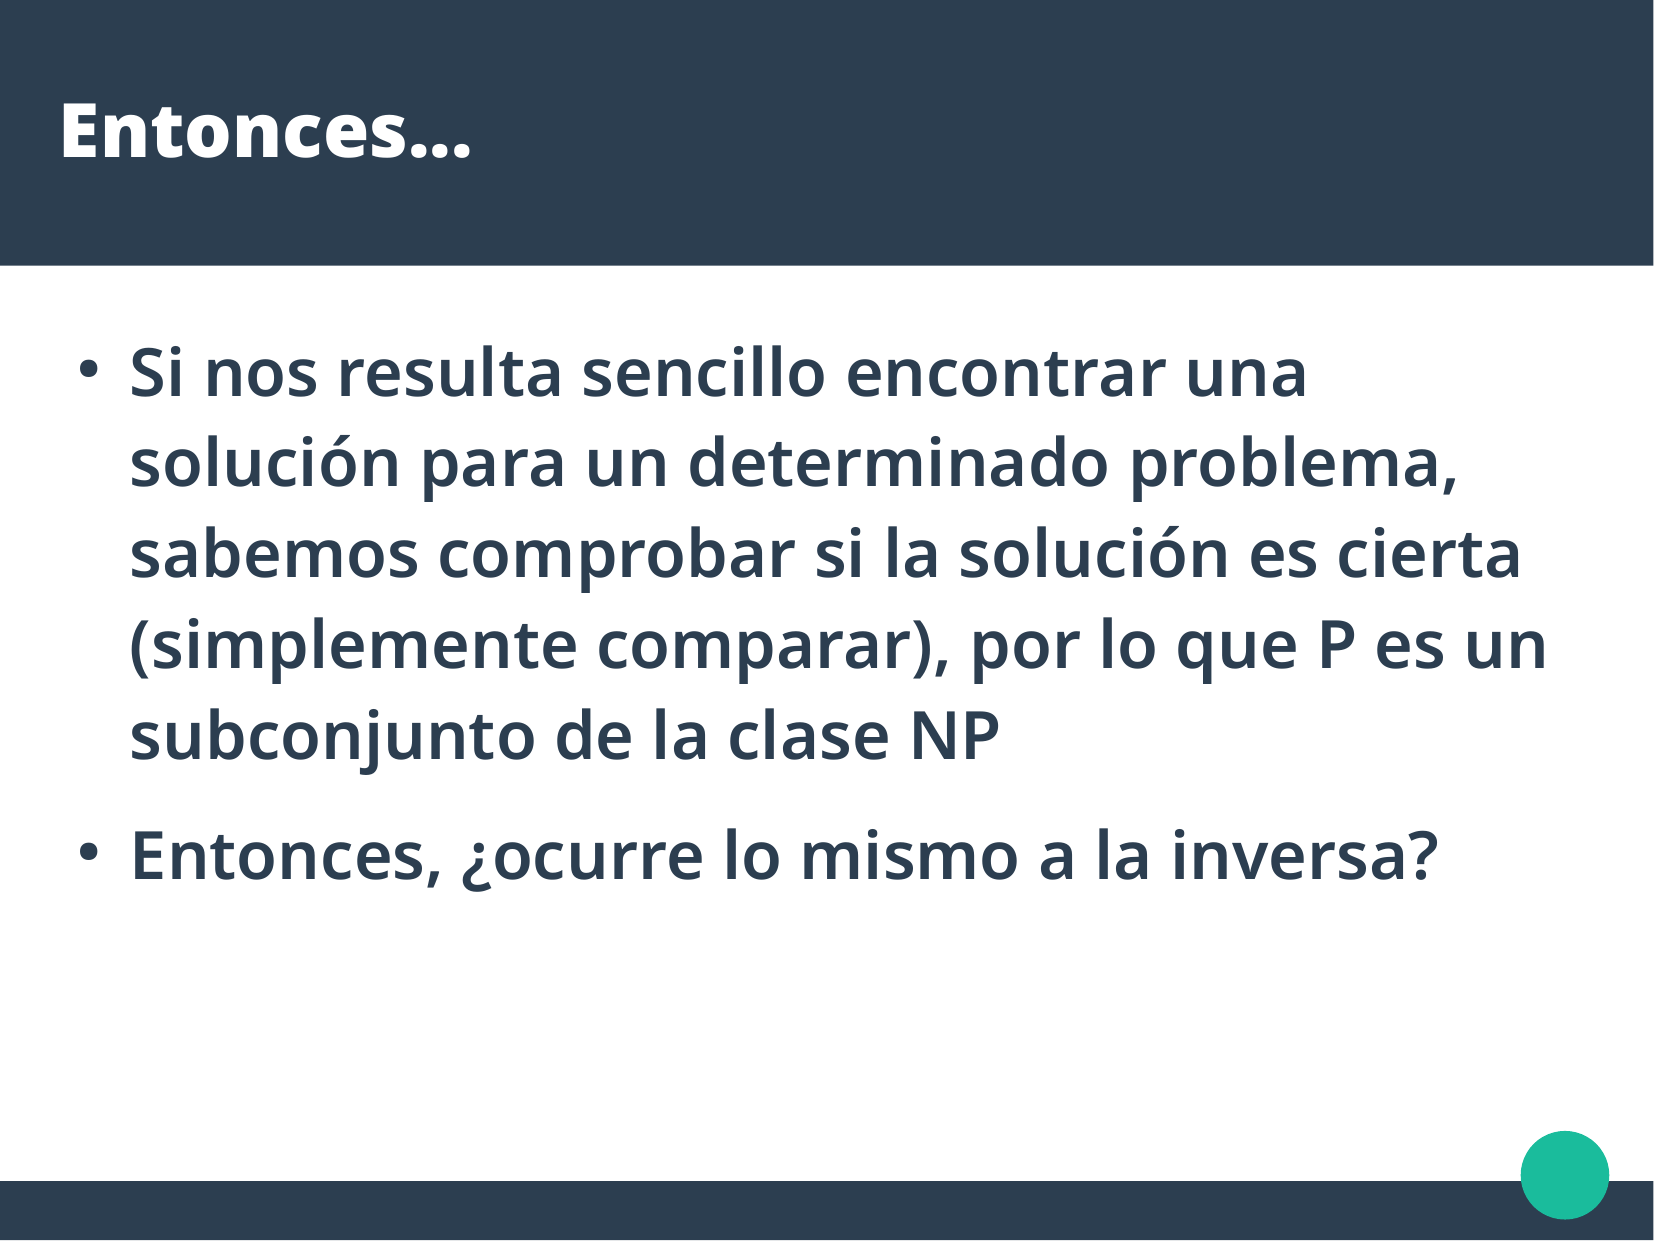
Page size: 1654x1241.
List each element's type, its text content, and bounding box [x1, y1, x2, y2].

list Si nos resulta sencillo encontrar una solución para un determinado problema, sabemos comprobar si la solución es cierta (simplemente comparar), por lo que P es un subconjunto de la clase NP Entonces, ¿ocurre lo mismo a la inversa? [59, 324, 1595, 1152]
title Entonces... [59, 49, 1595, 207]
